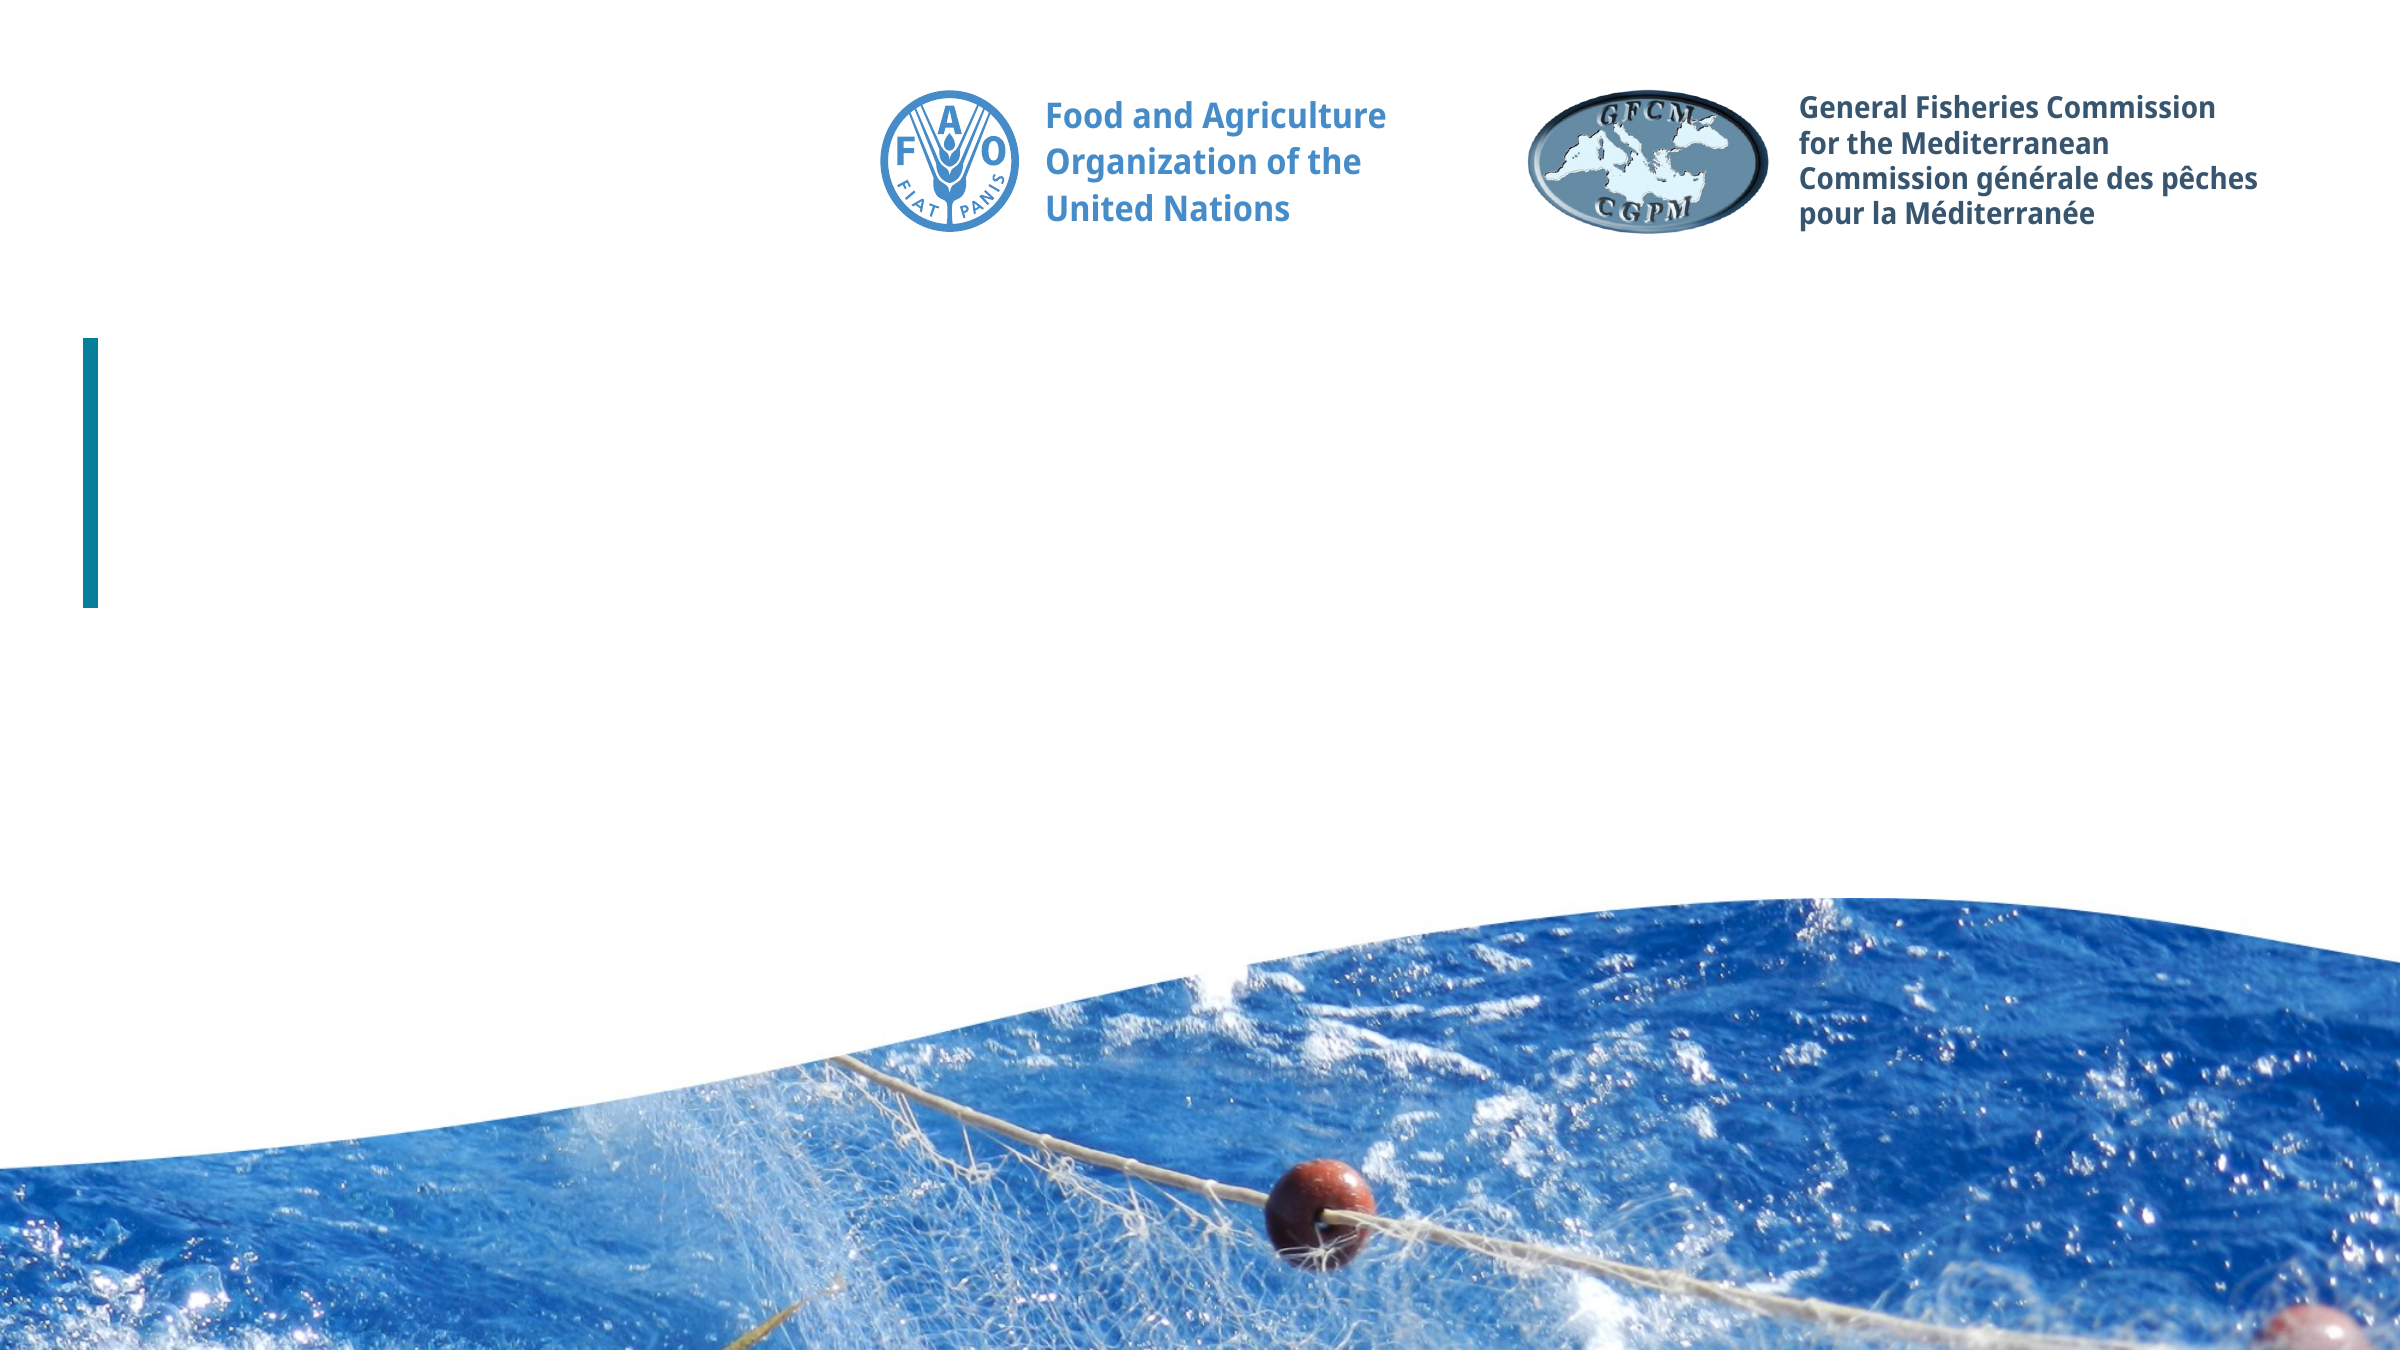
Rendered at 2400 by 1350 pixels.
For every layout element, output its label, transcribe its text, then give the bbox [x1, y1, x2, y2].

picture [0, 898, 2400, 1350]
text_box General Fisheries Commission for the Mediterranean Commission générale des pêches pour la Méditerranée [1784, 83, 2274, 240]
picture [878, 88, 1021, 234]
text_box Food and Agriculture Organization of the United Nations [1030, 84, 1413, 238]
picture [1526, 87, 1770, 235]
